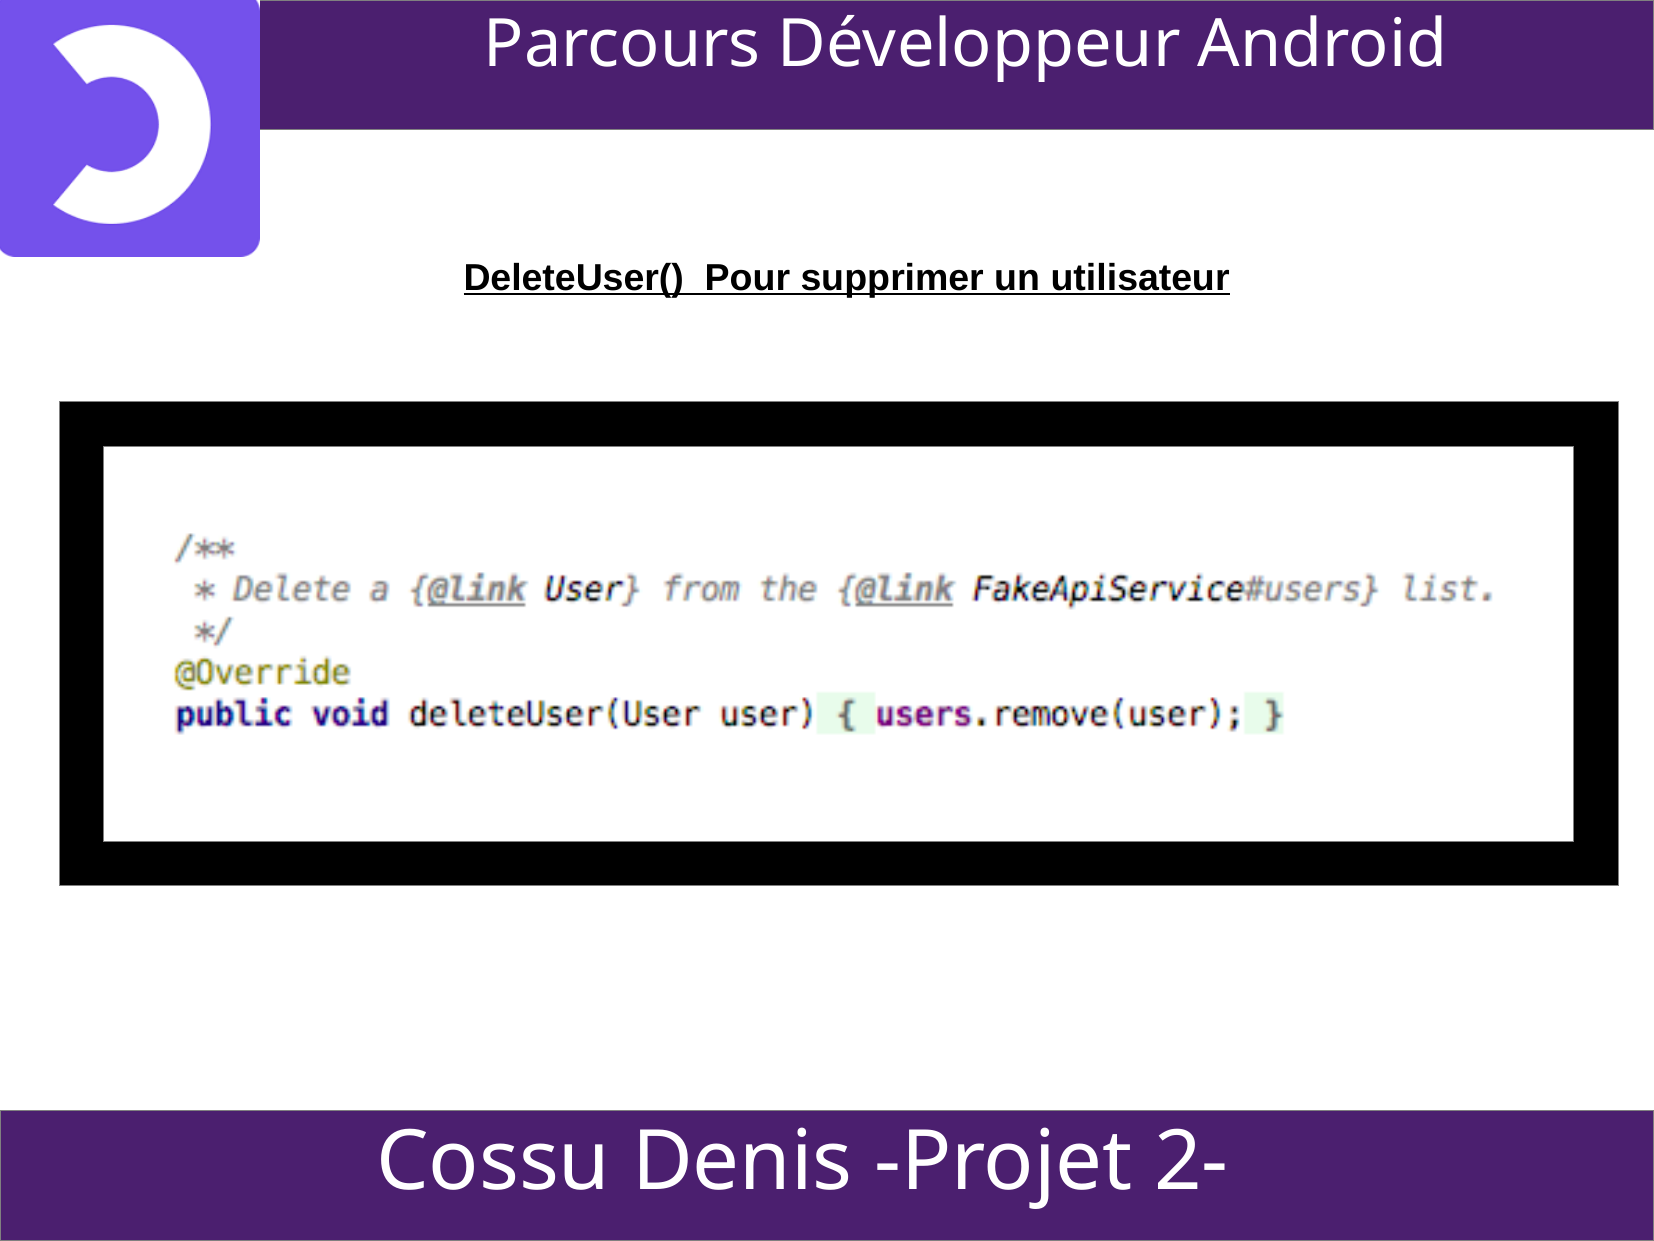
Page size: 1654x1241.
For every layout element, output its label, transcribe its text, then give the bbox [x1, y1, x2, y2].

picture [0, 0, 260, 257]
picture [129, 496, 1548, 771]
text_box DeleteUser() Pour supprimer un utilisateur [448, 248, 1300, 390]
text_box [59, 401, 1619, 886]
